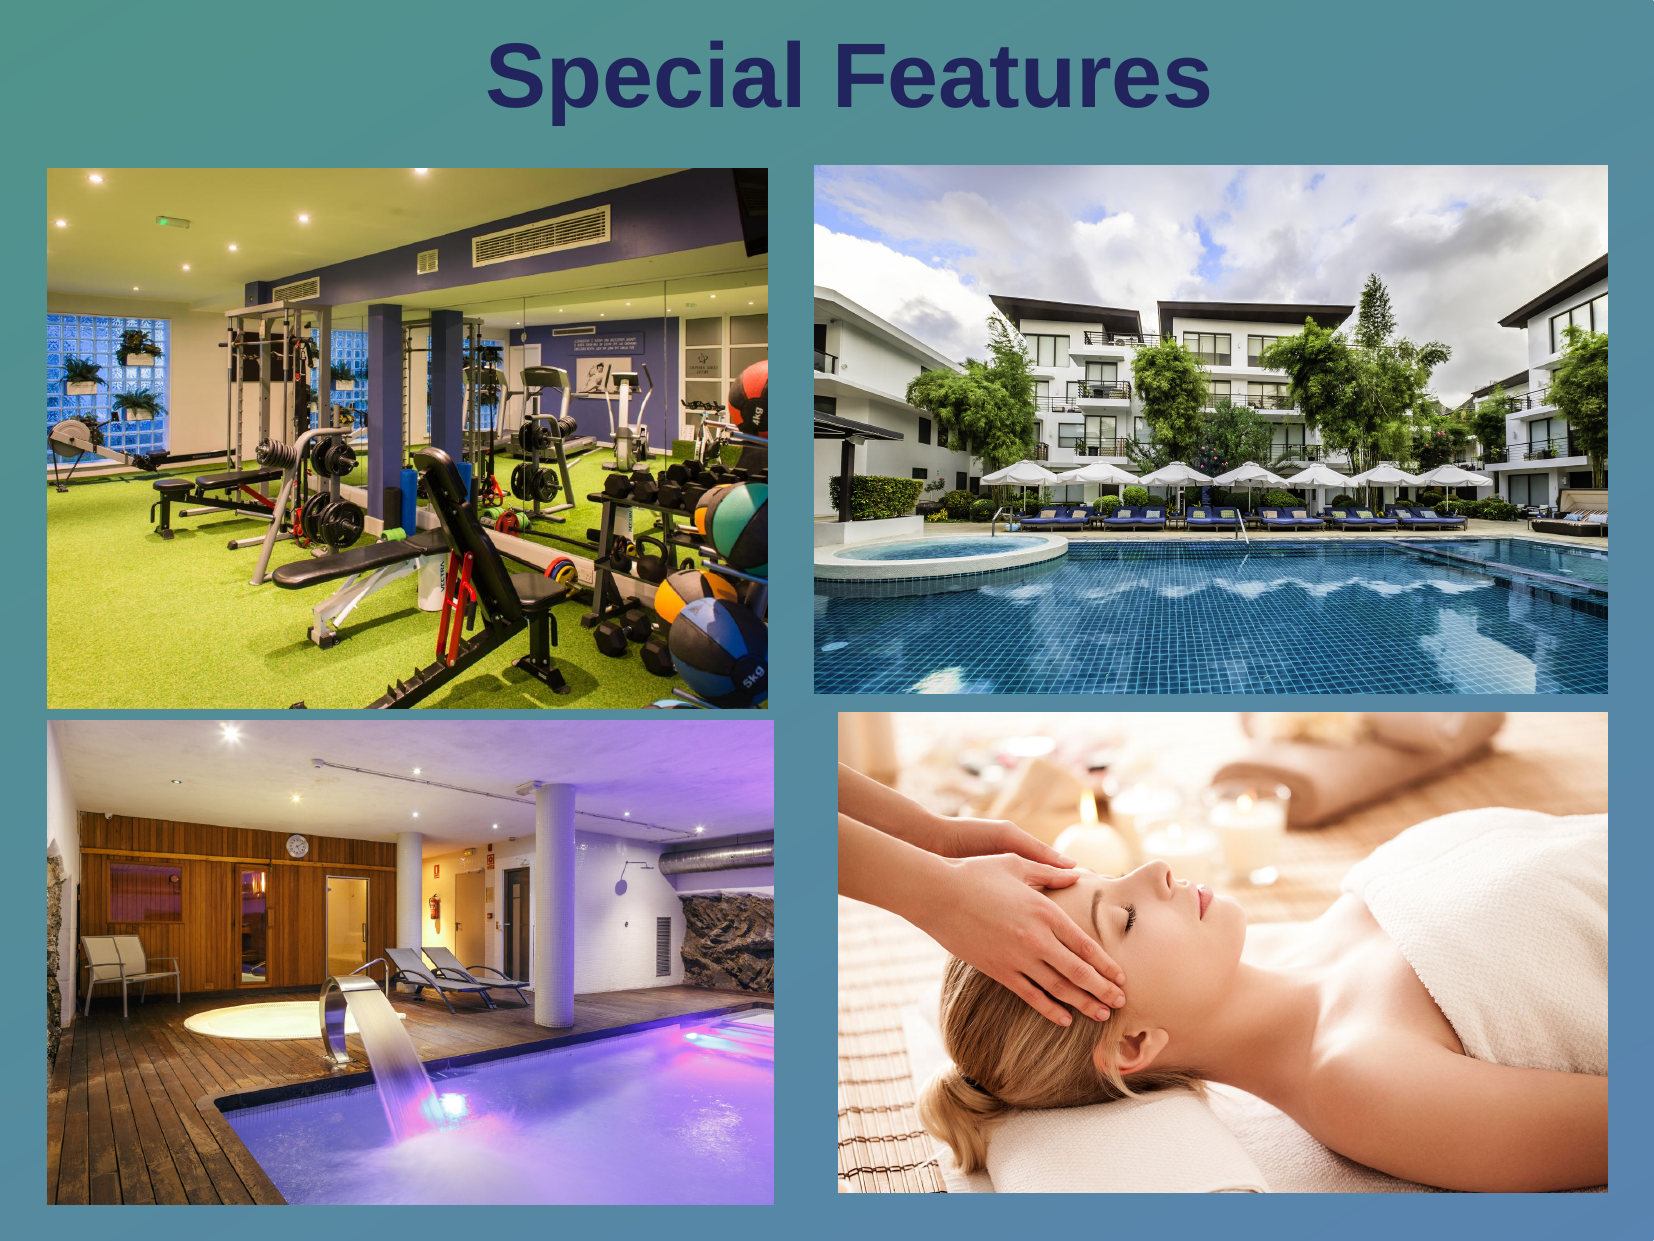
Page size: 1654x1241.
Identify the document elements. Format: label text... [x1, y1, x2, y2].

picture [814, 165, 1608, 694]
title Special Features [106, 0, 1595, 180]
picture [47, 720, 774, 1205]
picture [47, 168, 768, 709]
picture [838, 712, 1608, 1193]
